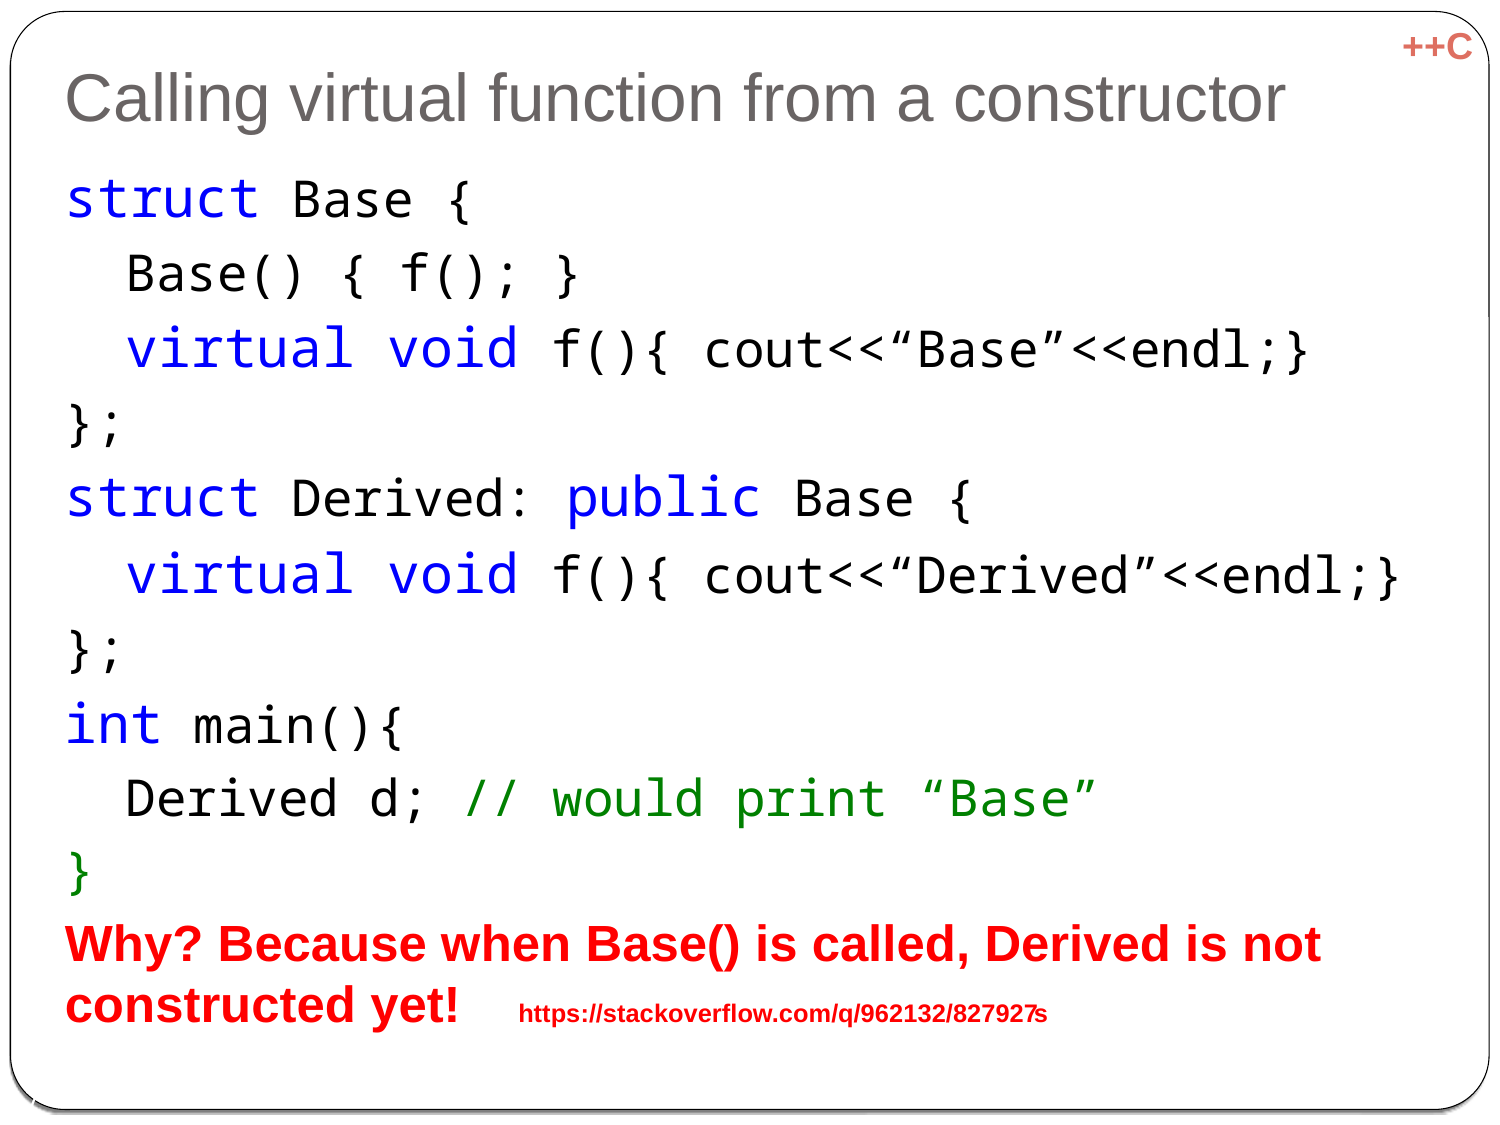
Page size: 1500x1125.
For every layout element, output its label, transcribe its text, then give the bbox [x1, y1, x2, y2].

list struct Base { Base() { f(); } virtual void f(){ cout<<“Base”<<endl;} }; struct Derived: public Base { virtual void f(){ cout<<“Derived”<<endl;} }; int main(){ Derived d; // would print “Base” } Why? Because when Base() is called, Derived is not constructed yet! https://stackoverflow.com/q/962132/827927s [50, 155, 1450, 1094]
title Calling virtual function from a constructor [50, 45, 1450, 150]
slide_number <number> [0, 1074, 50, 1125]
